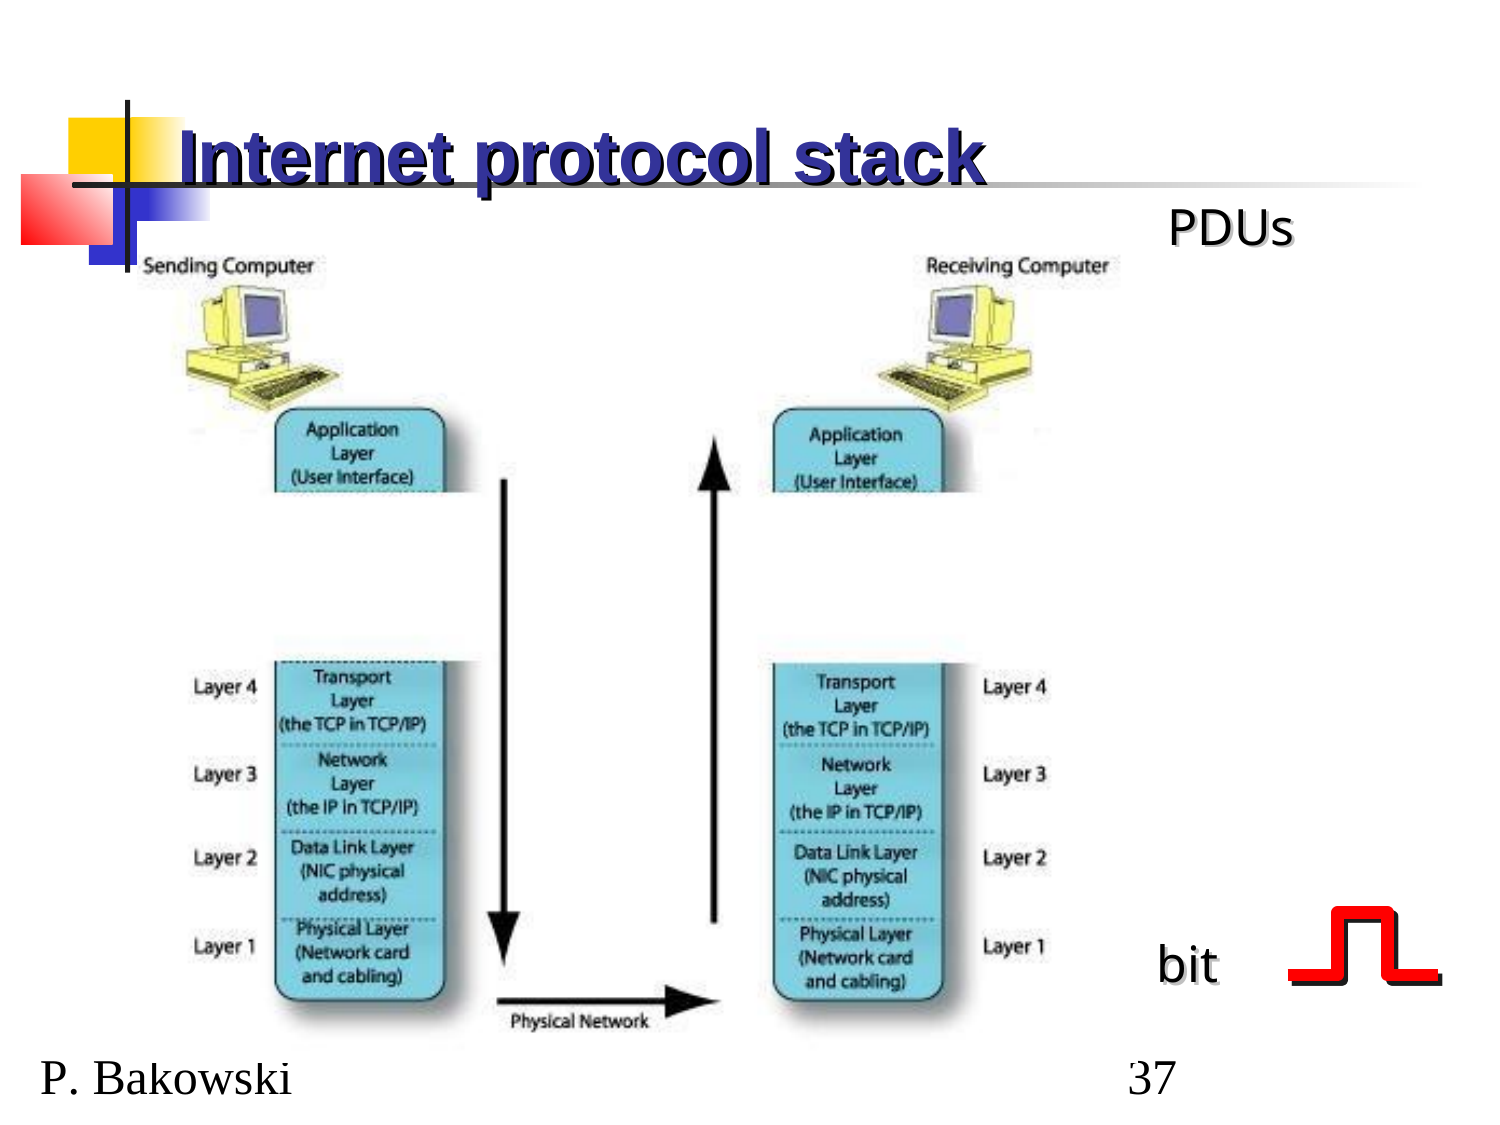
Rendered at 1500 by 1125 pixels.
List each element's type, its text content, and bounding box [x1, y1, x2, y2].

text_box PDUs [1087, 187, 1376, 263]
text_box bit [1062, 924, 1313, 1001]
title Internet protocol stack [162, 99, 1400, 288]
picture [137, 221, 1138, 1063]
